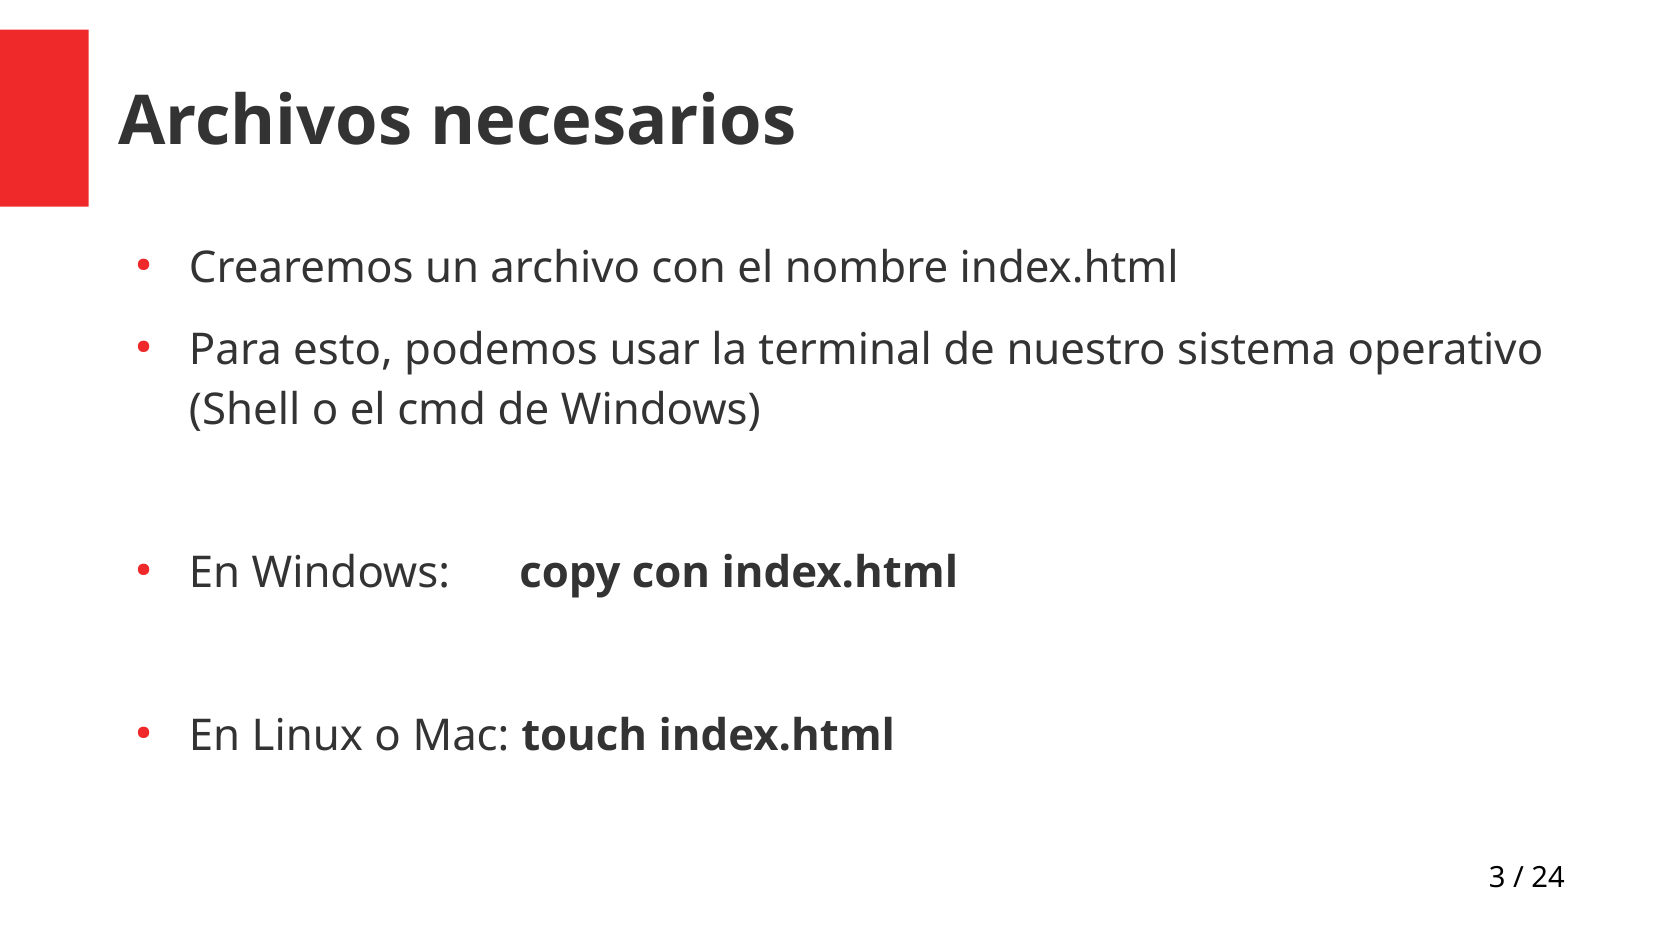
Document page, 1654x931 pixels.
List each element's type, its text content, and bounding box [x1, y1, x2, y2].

title Archivos necesarios [118, 29, 1595, 207]
list Crearemos un archivo con el nombre index.html Para esto, podemos usar la terminal de nuestro sistema operativo (Shell o el cmd de Windows) En Windows: copy con index.html En Linux o Mac: touch index.html [118, 236, 1595, 798]
